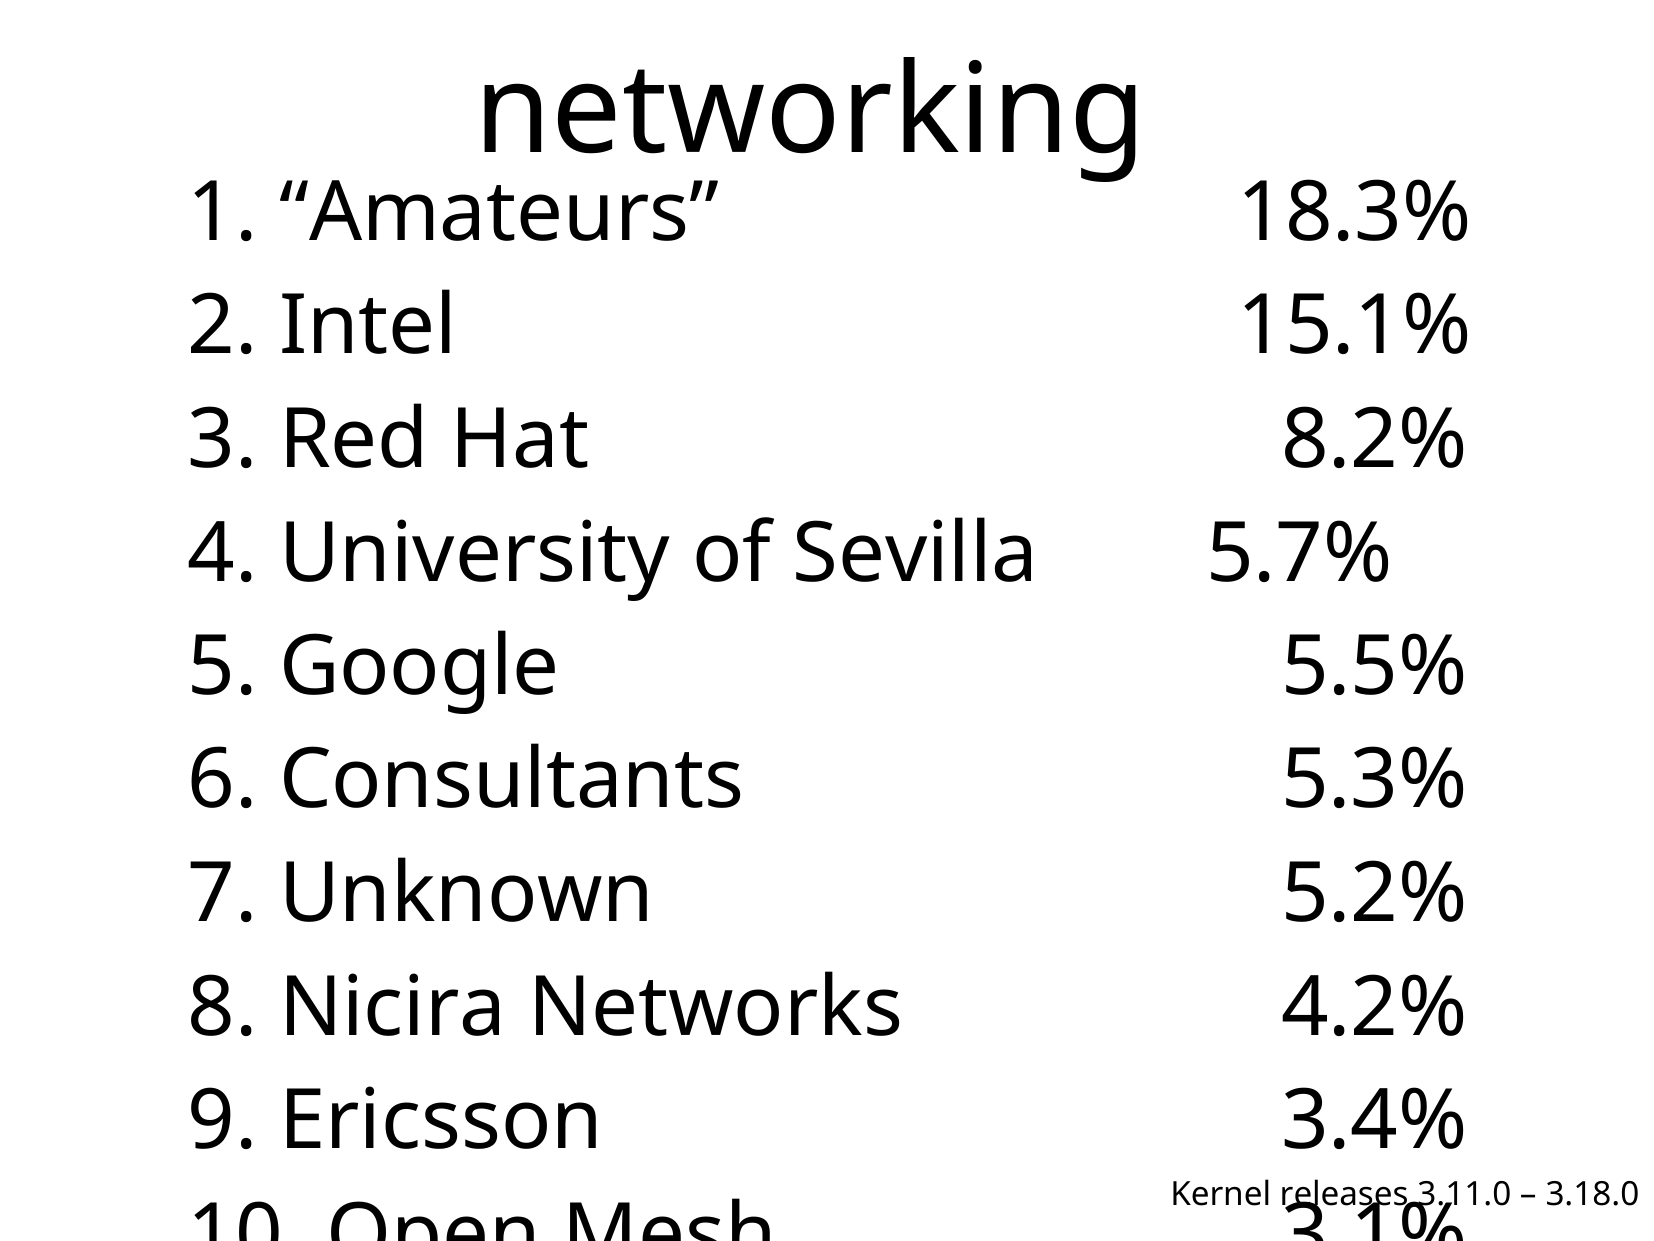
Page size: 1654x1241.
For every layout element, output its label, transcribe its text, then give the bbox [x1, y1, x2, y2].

text_box 1. “Amateurs” 18.3% 2. Intel 15.1% 3. Red Hat 8.2% 4. University of Sevilla 5.7% 5. Google 5.5% 6. Consultants 5.3% 7. Unknown 5.2% 8. Nicira Networks 4.2% 9. Ericsson 3.4% 10. Open Mesh 3.1% [172, 144, 1489, 1157]
text_box networking [459, 11, 1194, 144]
text_box Kernel releases 3.11.0 – 3.18.0 [1155, 1162, 1654, 1218]
